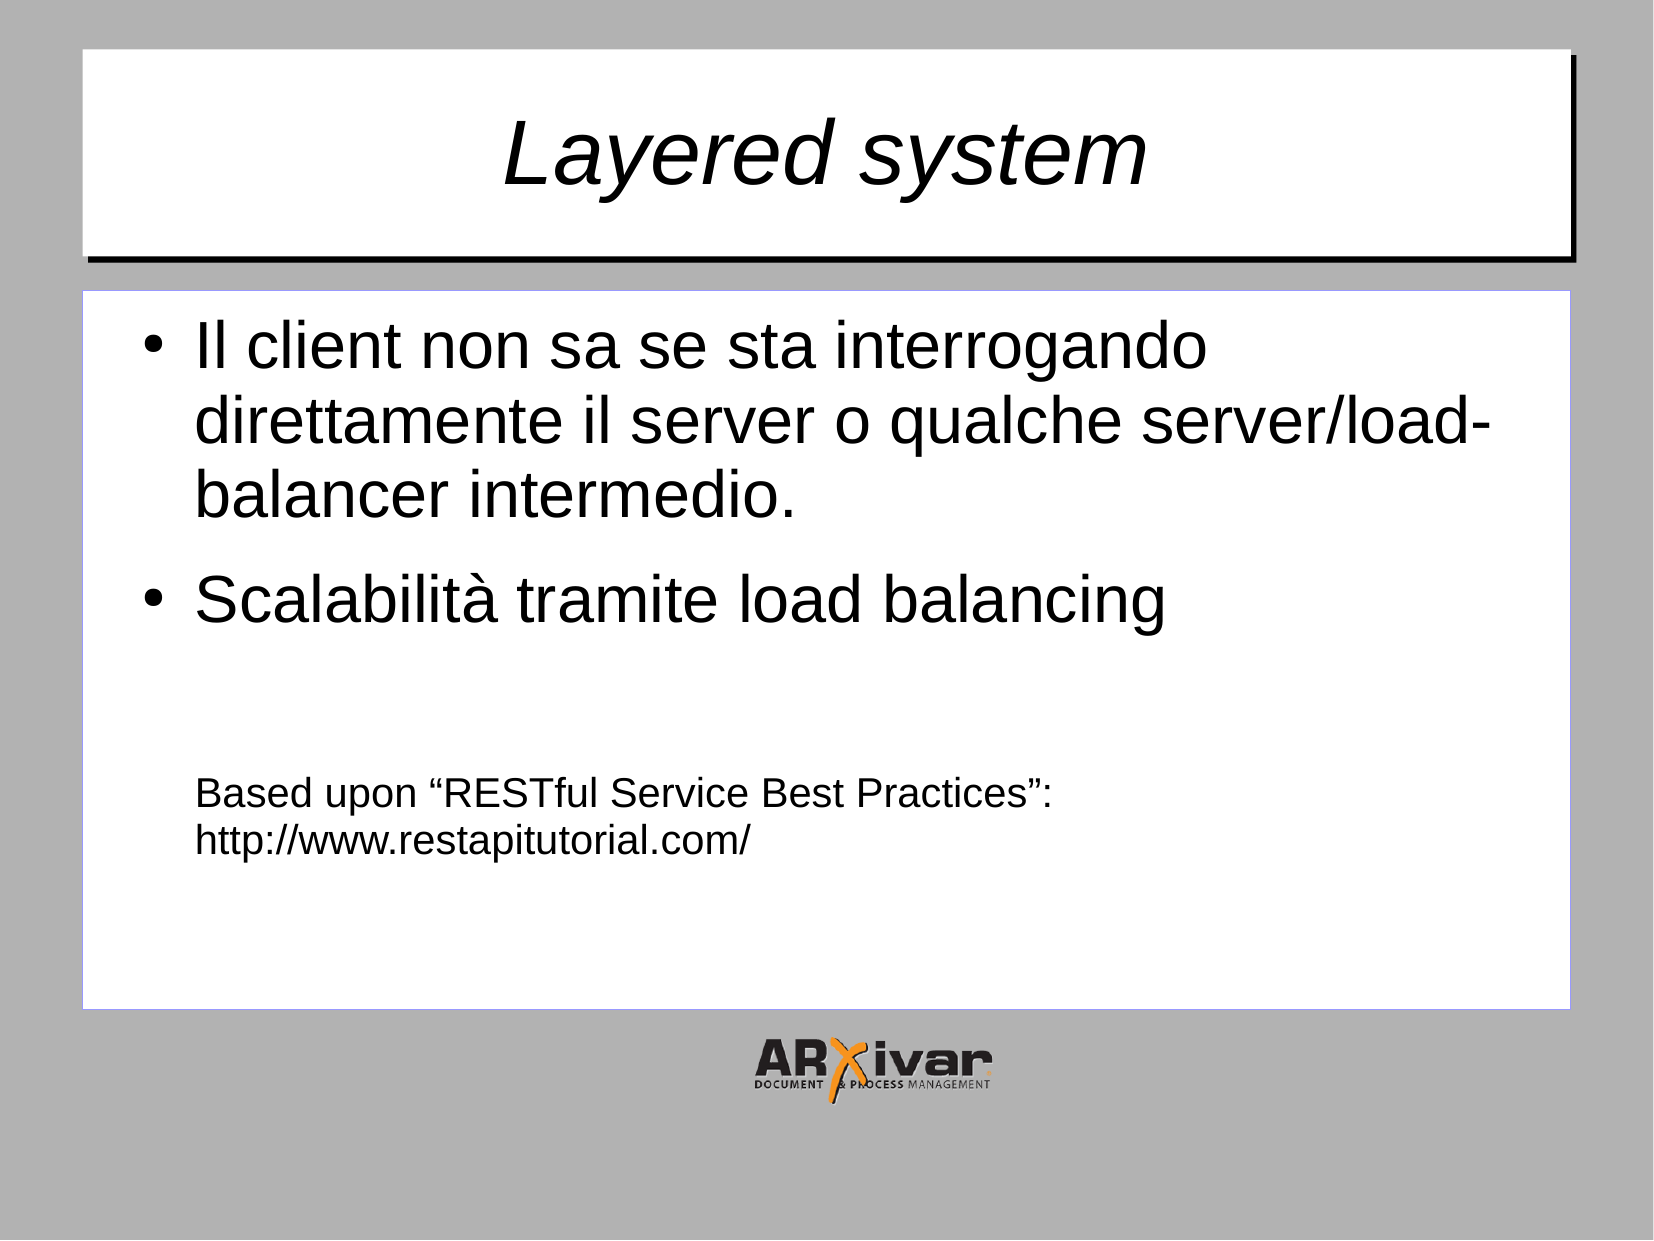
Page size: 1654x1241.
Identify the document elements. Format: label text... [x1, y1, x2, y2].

list Il client non sa se sta interrogando direttamente il server o qualche server/load-balancer intermedio. Scalabilità tramite load balancing Based upon “RESTful Service Best Practices”: http://www.restapitutorial.com/ [82, 290, 1571, 1010]
title Layered system [82, 49, 1571, 257]
picture [755, 1031, 993, 1111]
